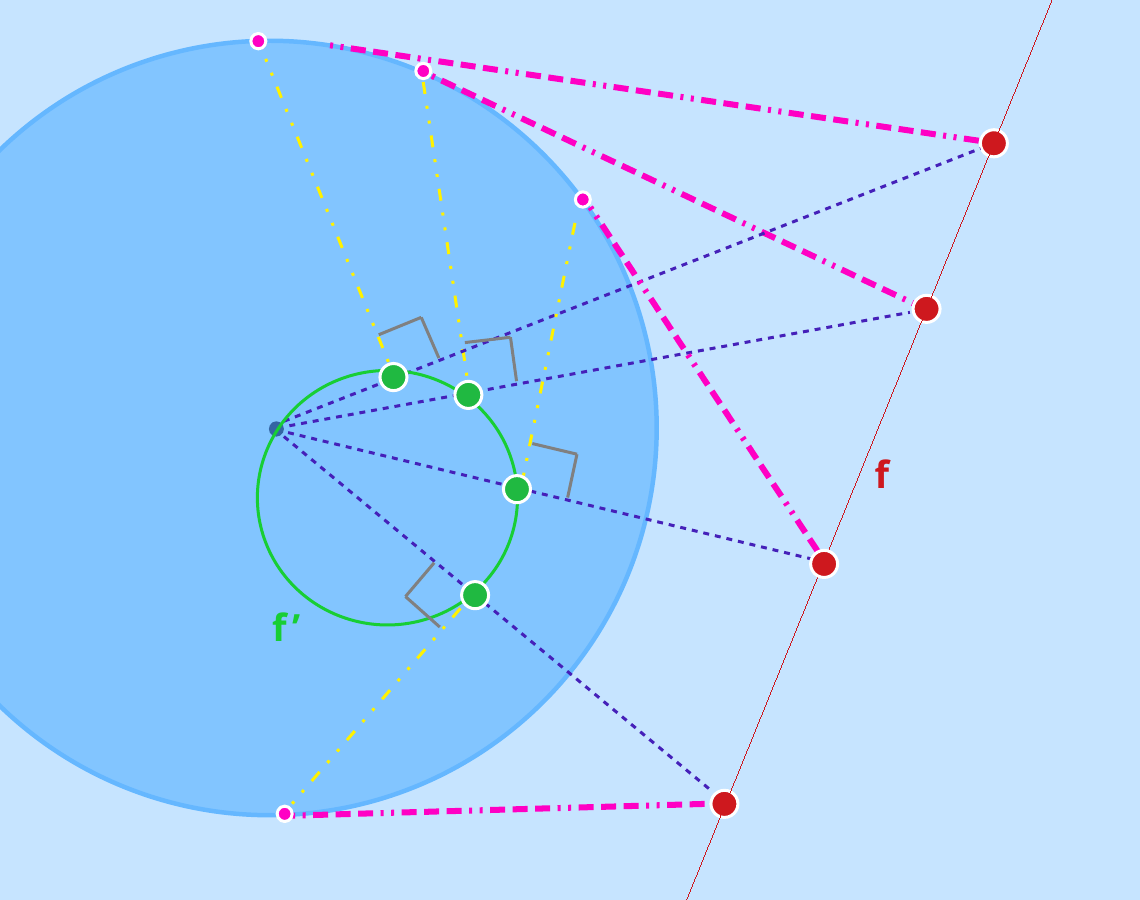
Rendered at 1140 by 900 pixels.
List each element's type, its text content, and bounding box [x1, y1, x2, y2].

text_box f [859, 441, 950, 900]
text_box [710, 790, 738, 818]
text_box [980, 129, 1008, 157]
text_box [810, 550, 838, 578]
text_box [913, 295, 941, 323]
text_box [0, 33, 657, 815]
text_box f ’ [257, 594, 348, 900]
